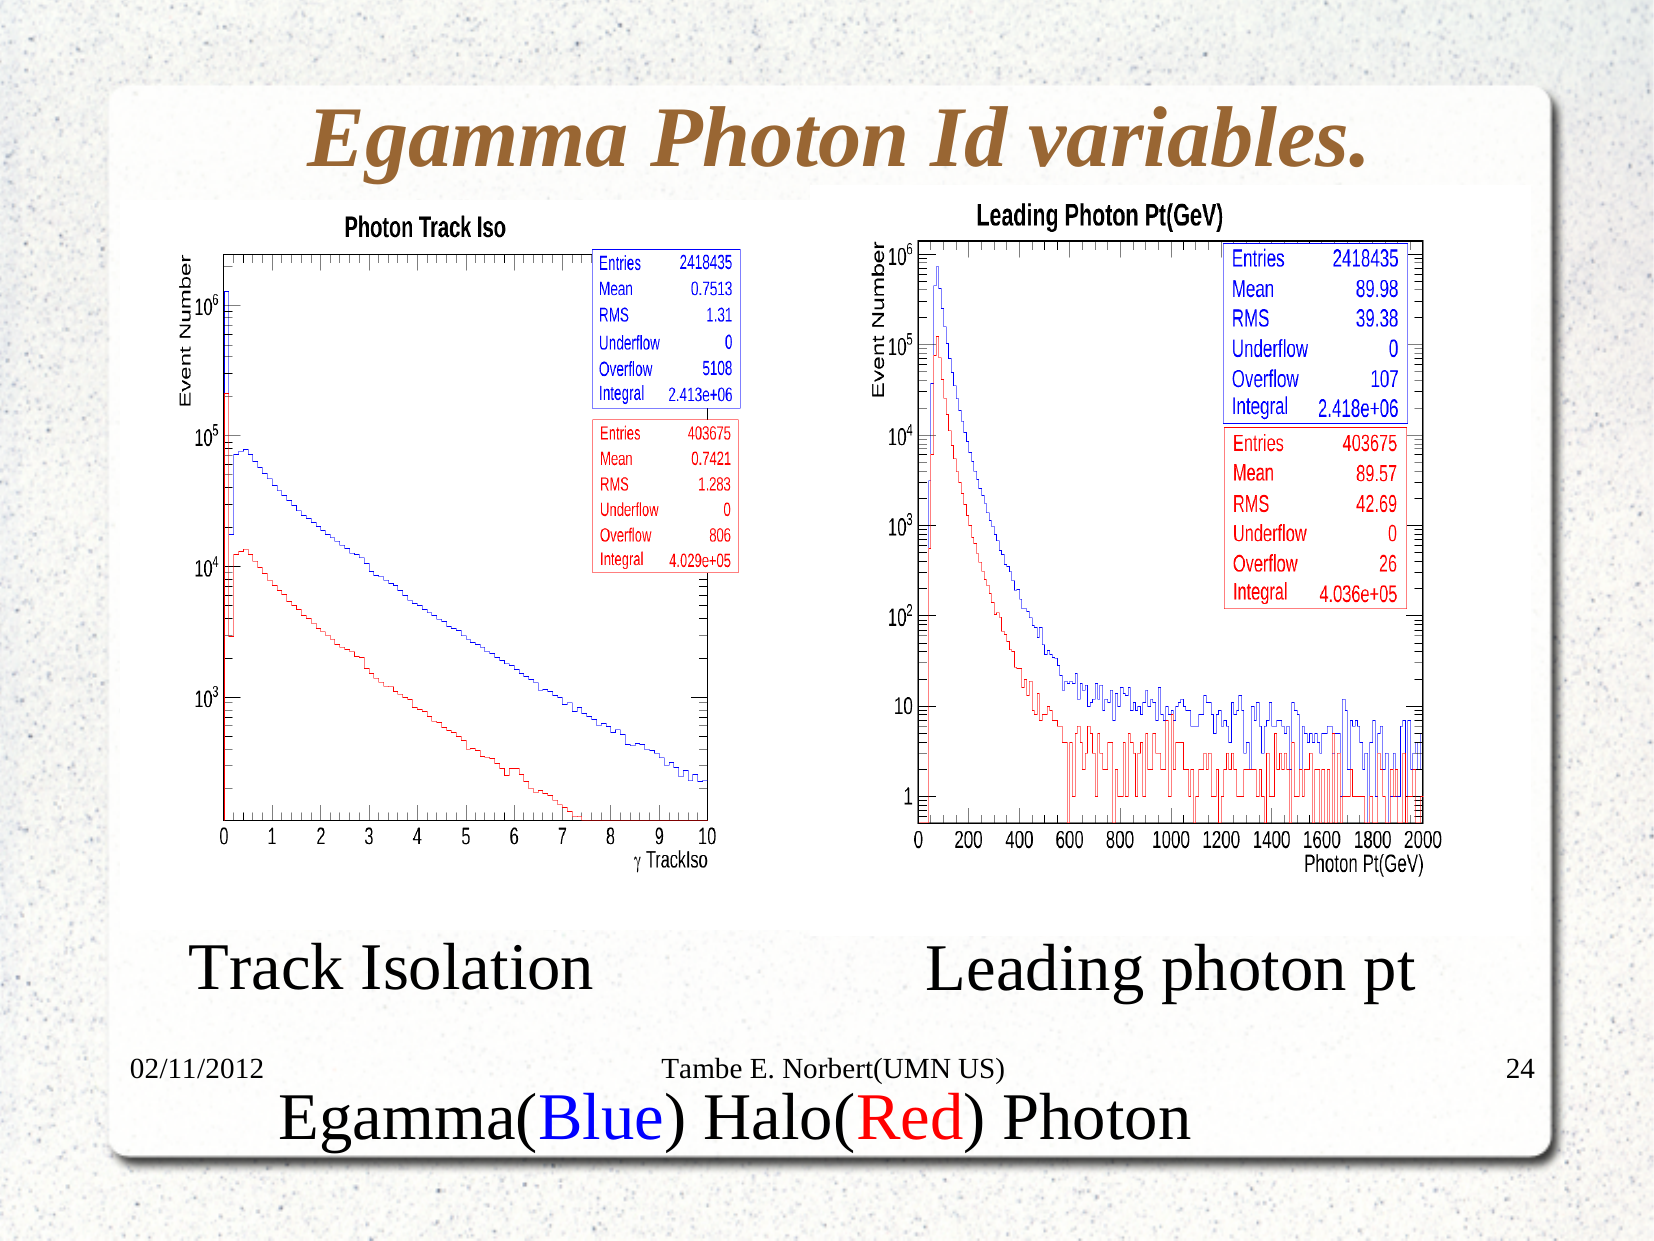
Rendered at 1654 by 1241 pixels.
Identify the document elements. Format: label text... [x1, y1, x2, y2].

list Leading photon pt [855, 936, 1531, 1006]
picture [0, 0, 1654, 1241]
list Track Isolation [117, 930, 646, 1005]
list Egamma(Blue) Halo(Red) Photon [207, 1080, 1351, 1155]
title Egamma Photon Id variables. [270, 90, 1411, 186]
